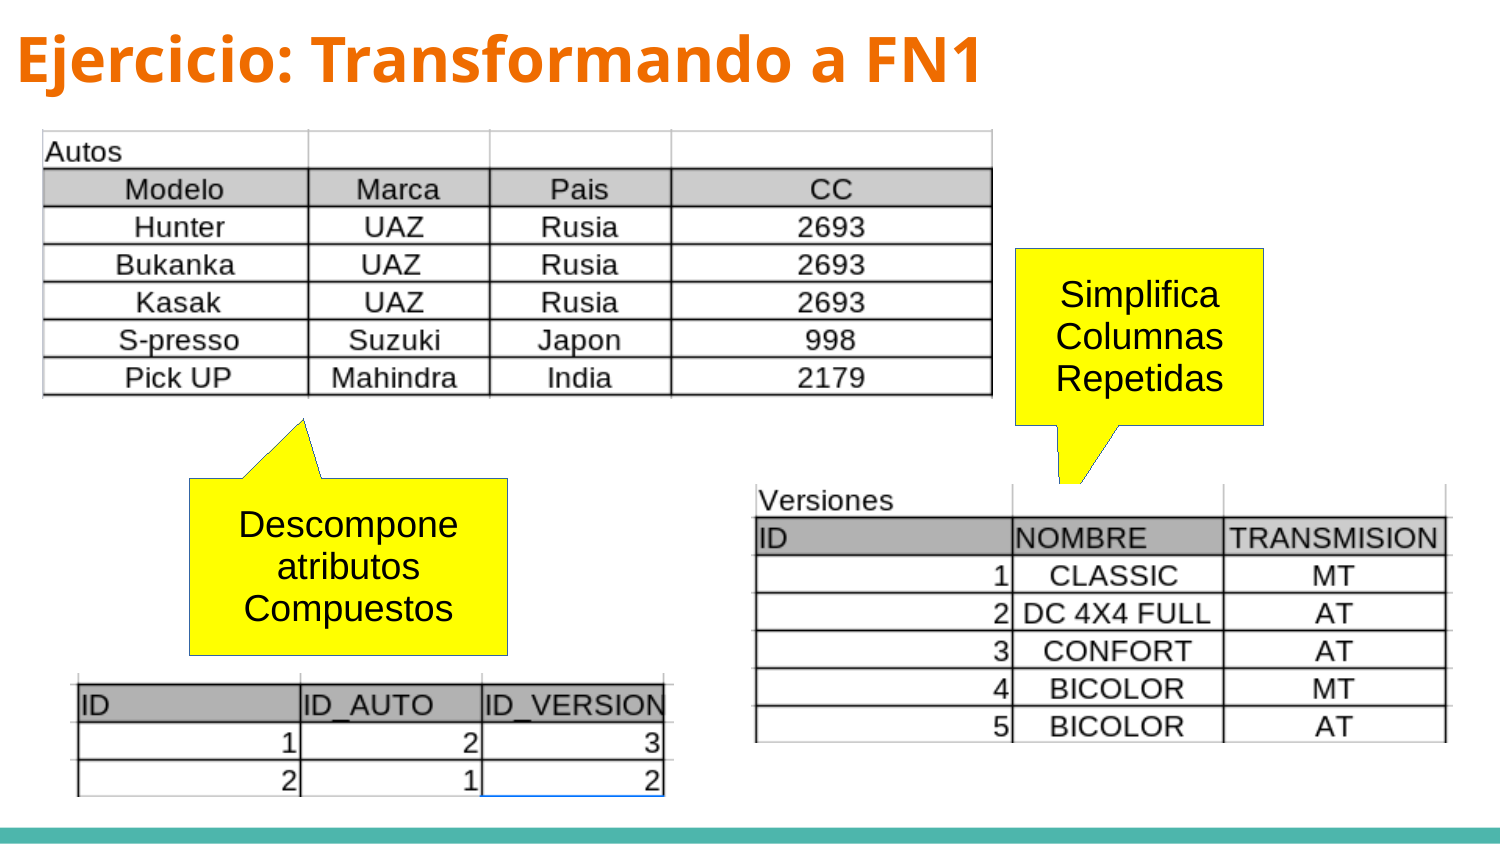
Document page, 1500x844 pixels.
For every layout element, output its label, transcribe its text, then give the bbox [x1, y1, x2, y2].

picture [70, 673, 674, 797]
title Ejercicio: Transformando a FN1 [0, 0, 1398, 116]
text_box Descompone atributos Compuestos [189, 418, 508, 656]
picture [42, 129, 993, 399]
text_box Simplifica Columnas Repetidas [1015, 248, 1264, 484]
picture [751, 484, 1453, 743]
